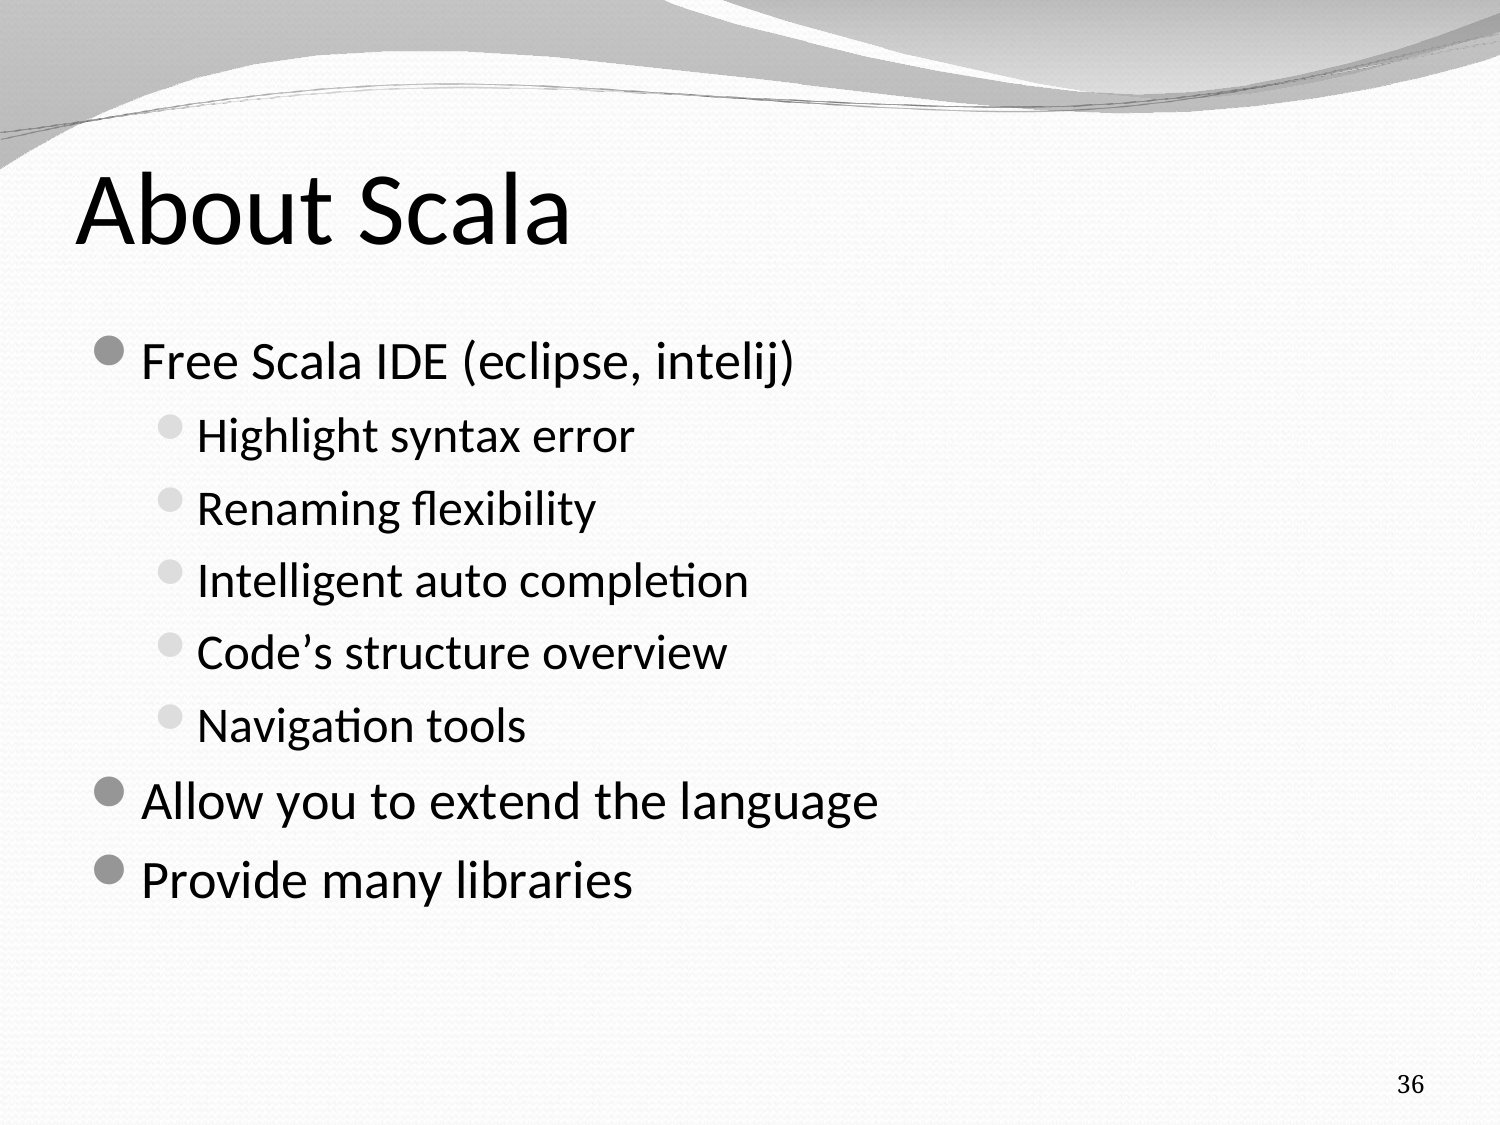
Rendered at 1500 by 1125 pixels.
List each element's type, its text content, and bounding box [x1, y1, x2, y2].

list Free Scala IDE (eclipse, intelij) Highlight syntax error Renaming flexibility Intelligent auto completion Code’s structure overview Navigation tools Allow you to extend the language Provide many libraries [75, 317, 1426, 1038]
title About Scala [75, 78, 1471, 266]
text_box <numéro> [1299, 1042, 1426, 1103]
picture [0, 0, 1500, 1125]
